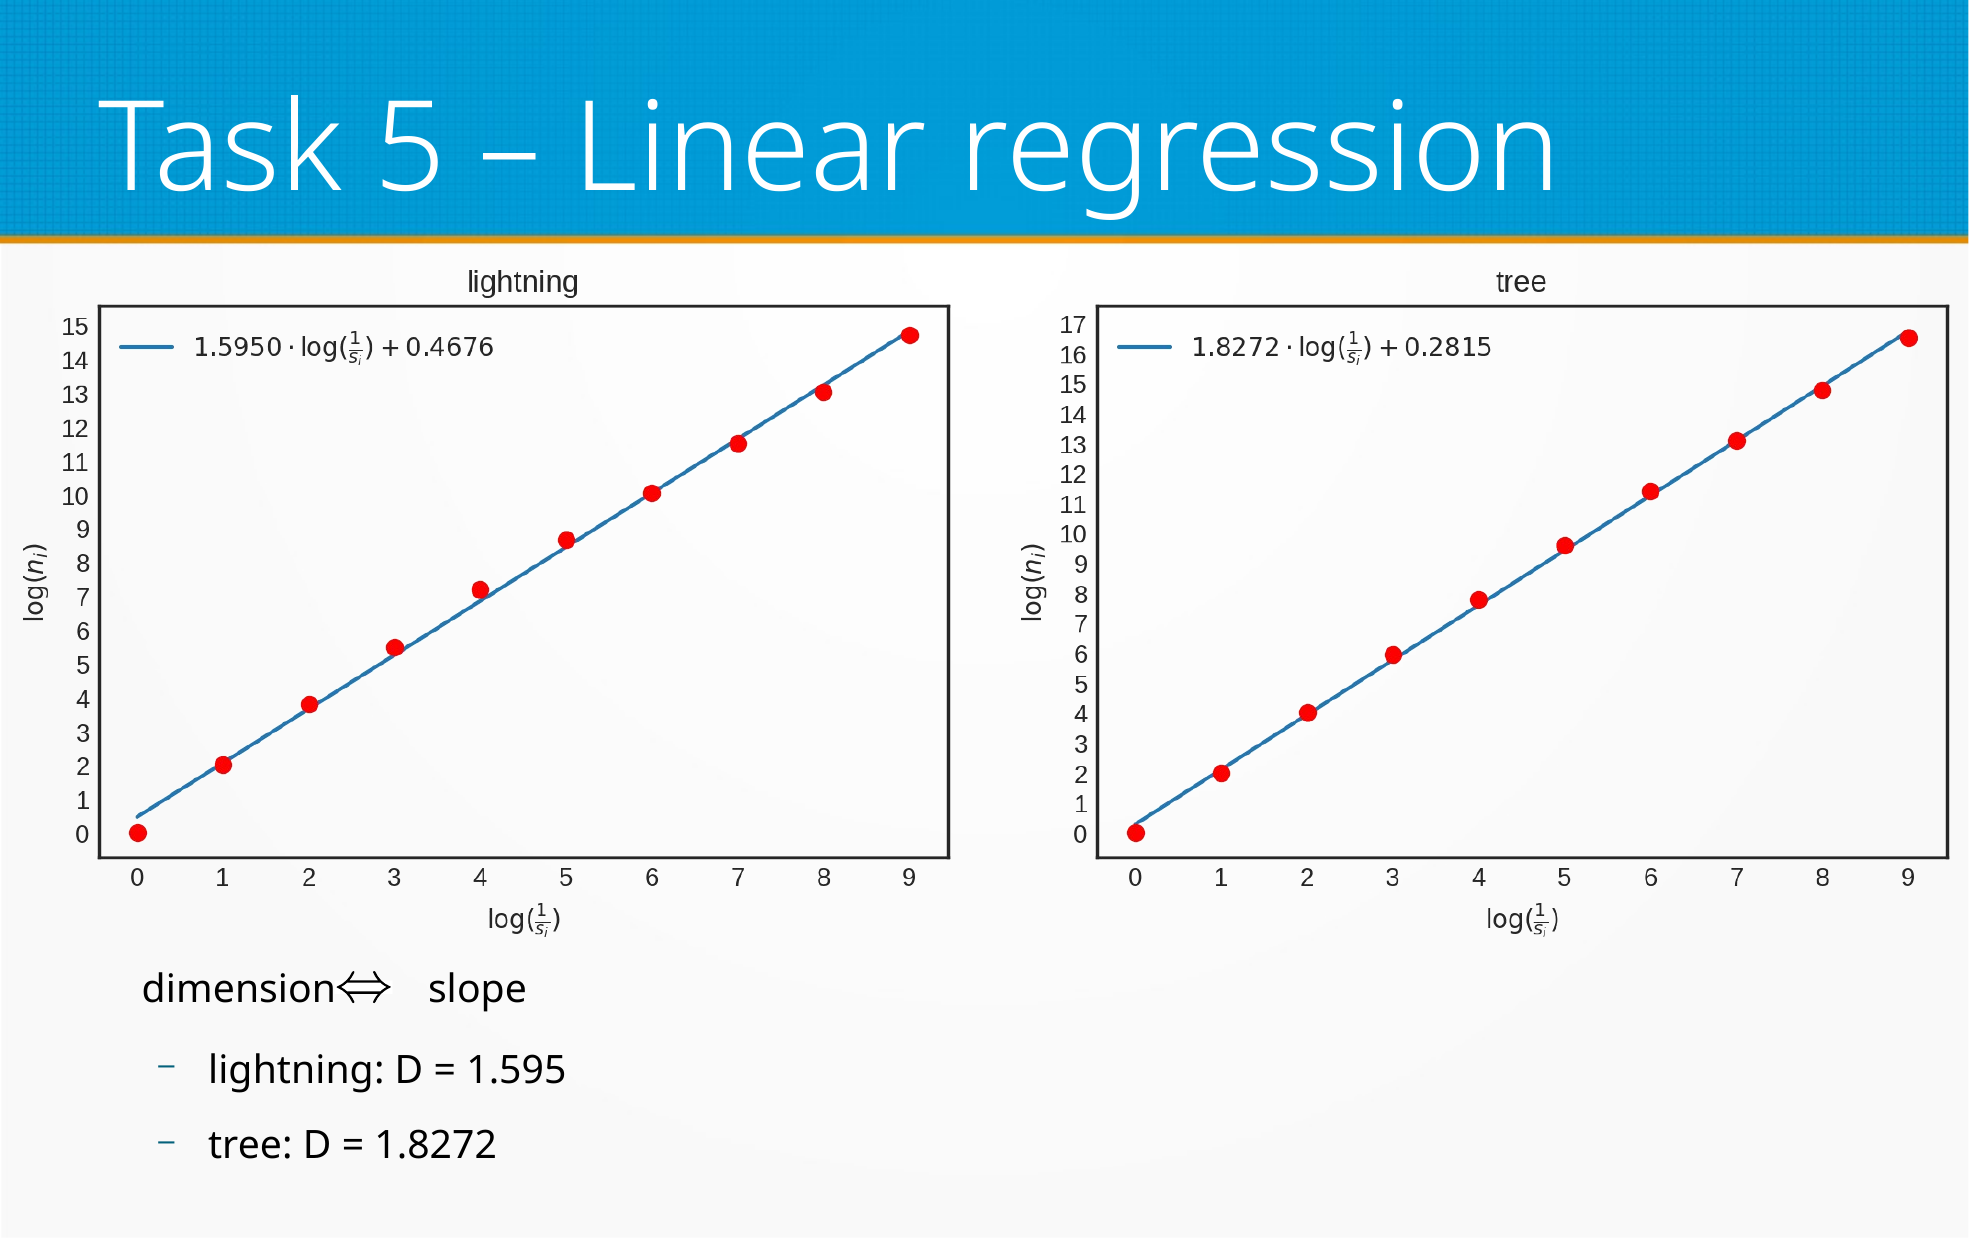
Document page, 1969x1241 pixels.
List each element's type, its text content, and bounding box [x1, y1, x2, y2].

text_box [334, 971, 393, 1004]
list dimension slope lightning: D = 1.595 tree: D = 1.8272 [75, 960, 1837, 1171]
picture [0, 233, 1969, 1241]
title Task 5 – Linear regression [98, 19, 1870, 227]
